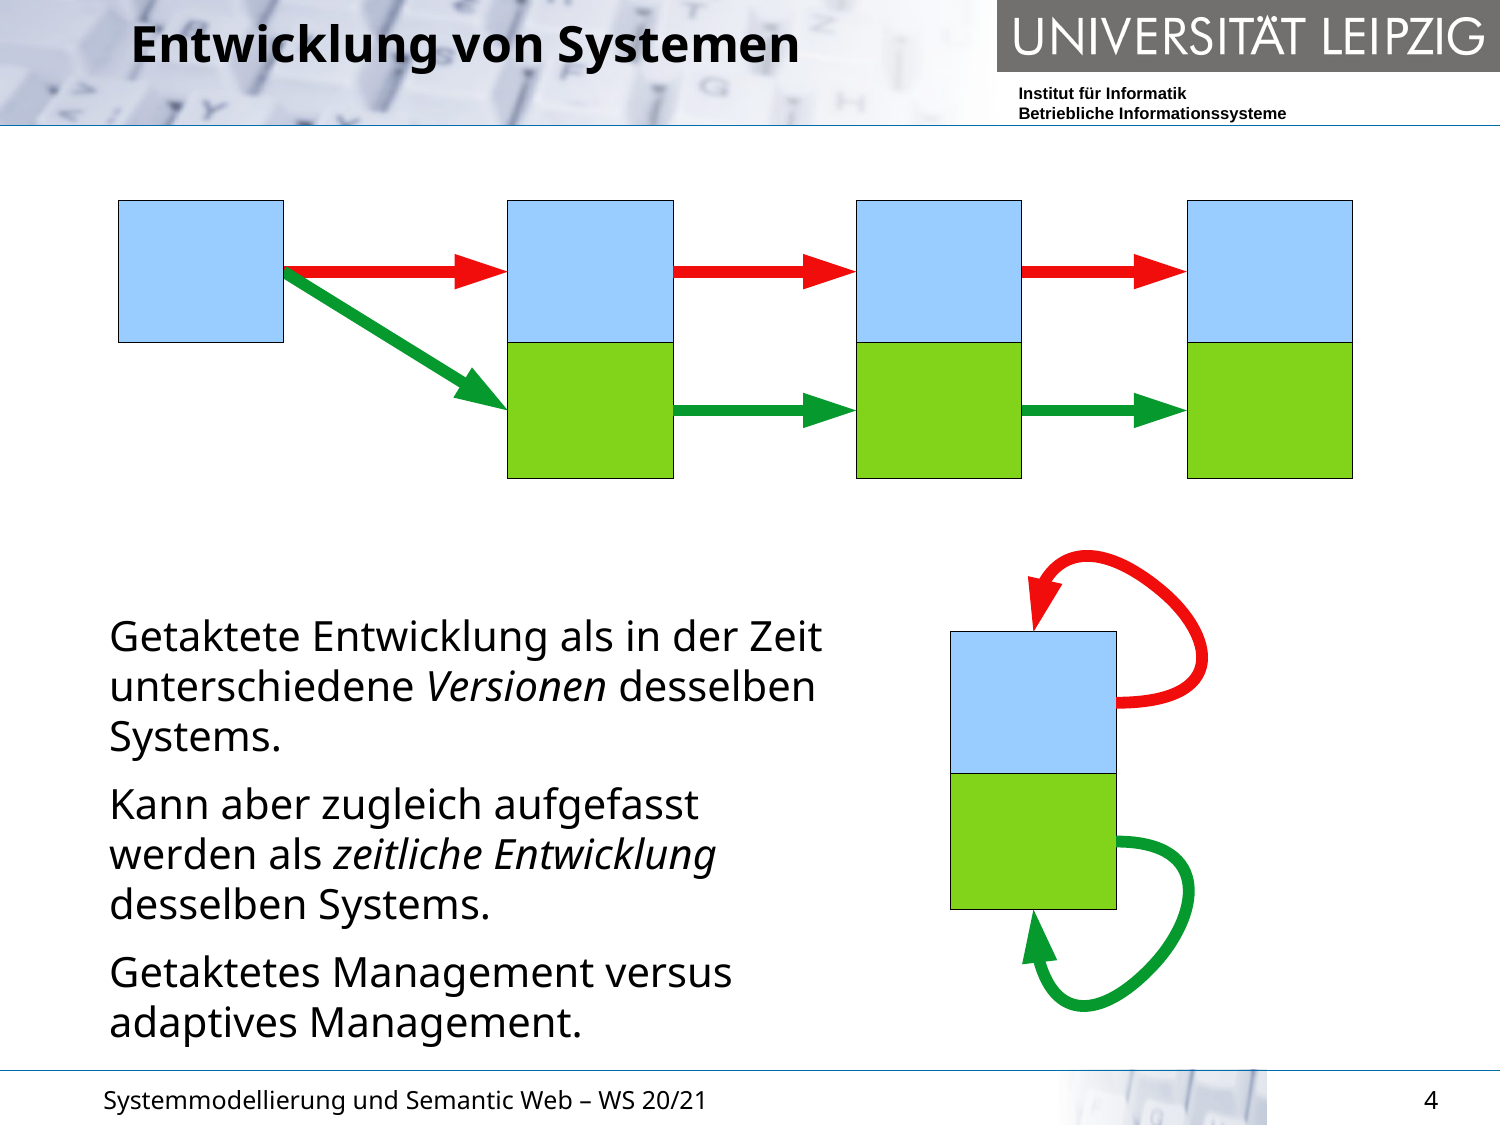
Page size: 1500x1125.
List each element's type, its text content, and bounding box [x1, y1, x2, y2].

text_box [507, 200, 674, 479]
text_box [1187, 200, 1353, 479]
picture [1057, 1071, 1267, 1125]
text_box Entwicklung von Systemen [115, 5, 817, 81]
text_box [118, 200, 284, 343]
picture [0, 0, 1500, 125]
text_box [856, 200, 1022, 479]
text_box Getaktete Entwicklung als in der Zeit unterschiedene Versionen desselben Systems. Kann aber zugleich aufgefasst werden als zeitliche Entwicklung desselben Systems. Getaktetes Management versus adaptives Management. [94, 602, 839, 1053]
text_box [950, 631, 1117, 910]
